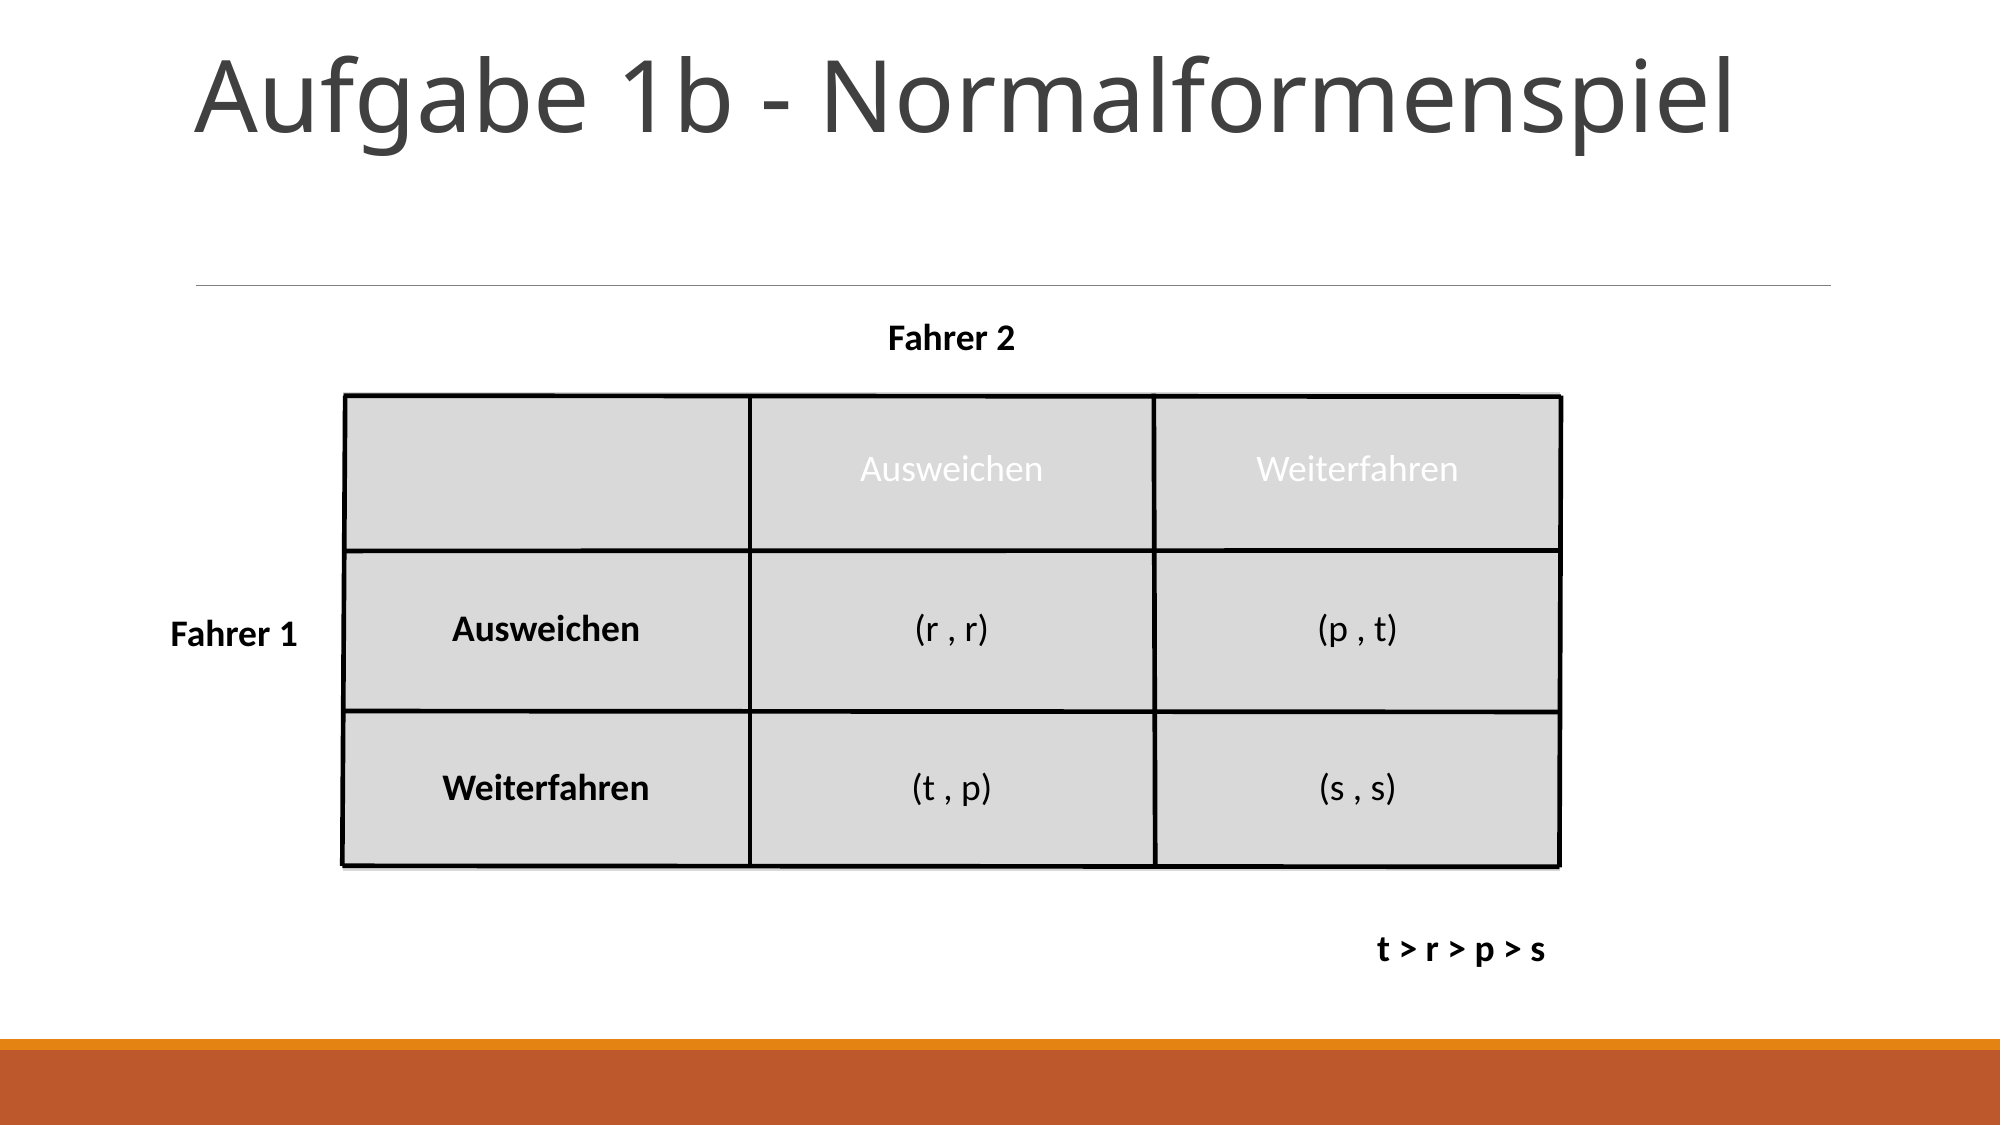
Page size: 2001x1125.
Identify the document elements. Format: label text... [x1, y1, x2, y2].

table_header Weiterfahren [1157, 399, 1558, 548]
text_box Fahrer 1 [155, 601, 341, 662]
text_box t > r > p > s [1344, 916, 1561, 977]
table_cell (p , t) [1157, 553, 1558, 709]
table_header Ausweichen [752, 399, 1151, 548]
table_cell (s , s) [1158, 714, 1557, 864]
table_cell Weiterfahren [345, 714, 748, 863]
table_header [347, 399, 748, 548]
title Aufgabe 1b - Normalformenspiel [180, 44, 1830, 283]
table_cell (t , p) [752, 714, 1152, 864]
table_cell Ausweichen [346, 554, 748, 709]
table_cell (r , r) [752, 553, 1152, 709]
text_box Fahrer 2 [858, 305, 1046, 366]
